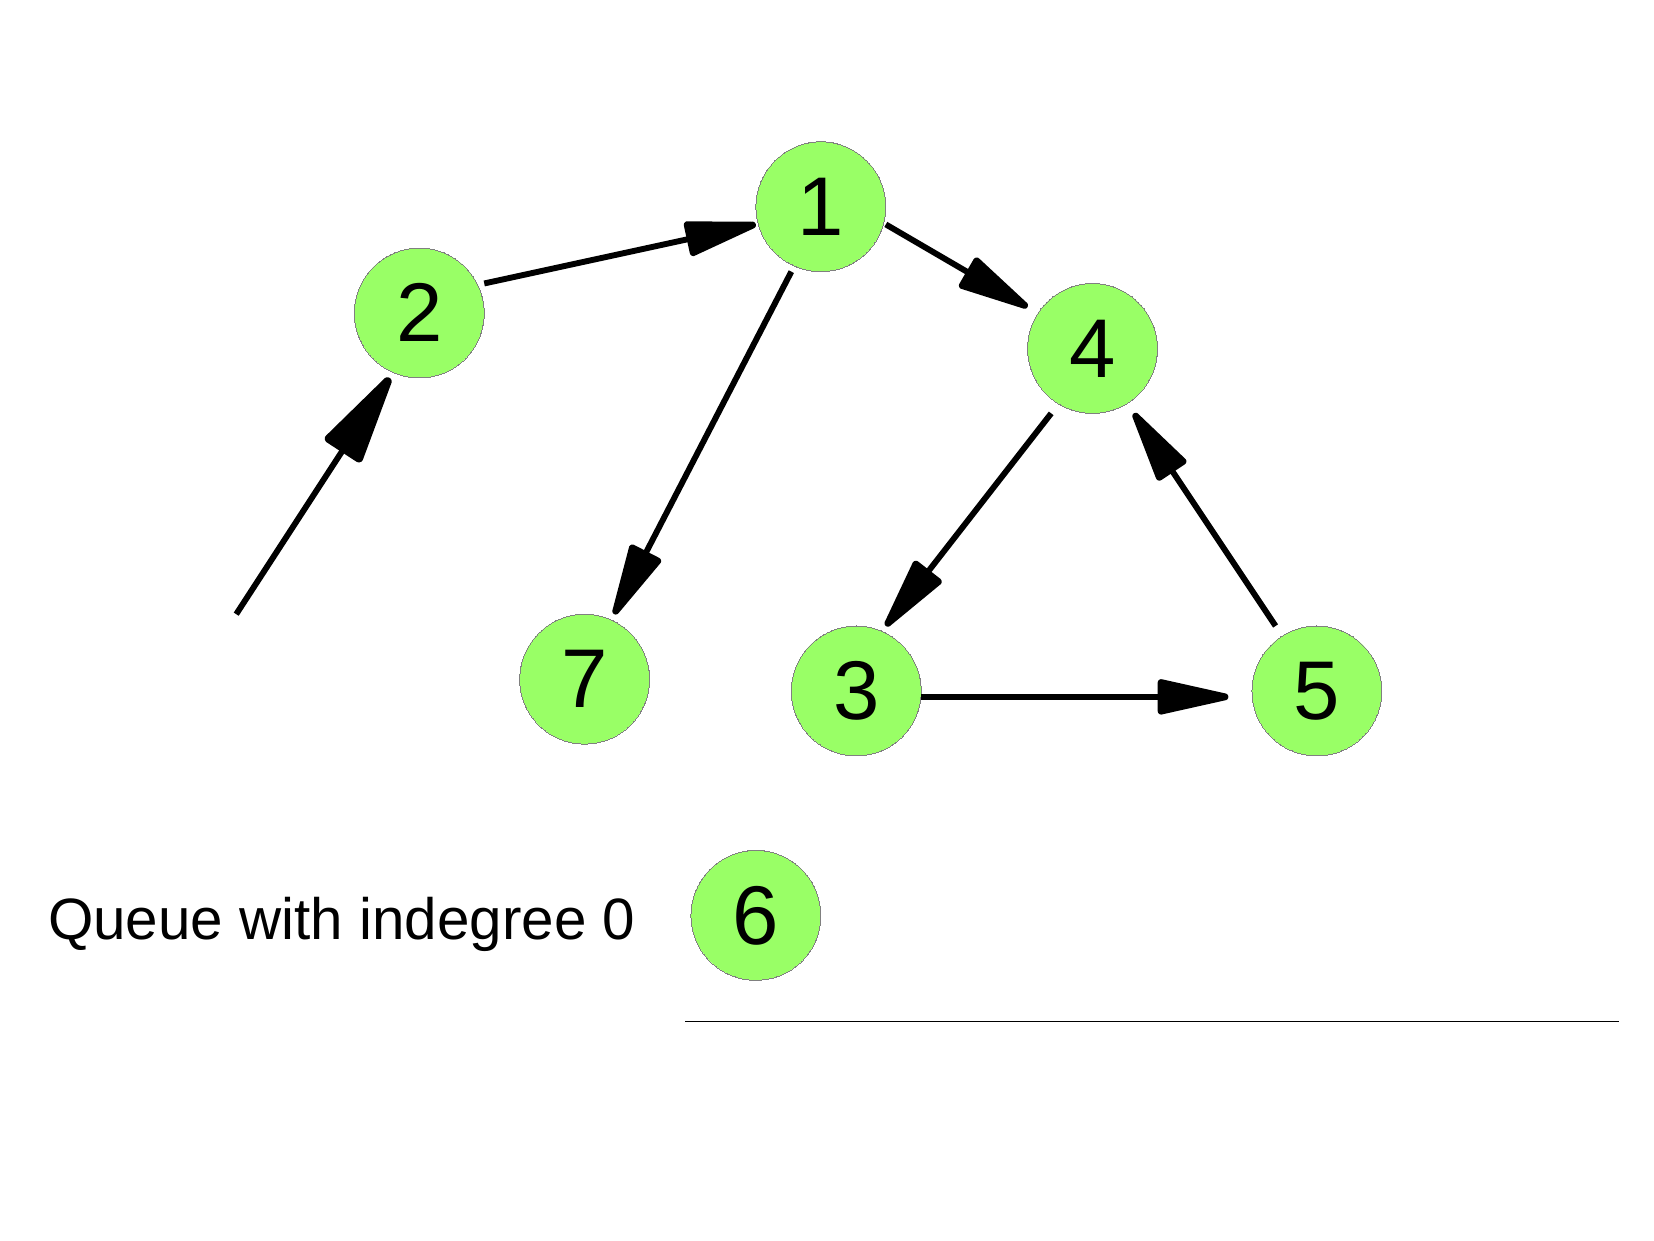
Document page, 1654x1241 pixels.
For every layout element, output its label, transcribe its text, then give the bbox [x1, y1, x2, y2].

text_box 7 [519, 614, 650, 745]
text_box Queue with indegree 0 [33, 879, 650, 960]
text_box 4 [1027, 283, 1158, 414]
text_box 2 [354, 248, 485, 378]
text_box 6 [690, 850, 821, 981]
text_box 5 [1251, 625, 1382, 756]
text_box 3 [791, 625, 922, 756]
text_box 1 [755, 141, 886, 272]
